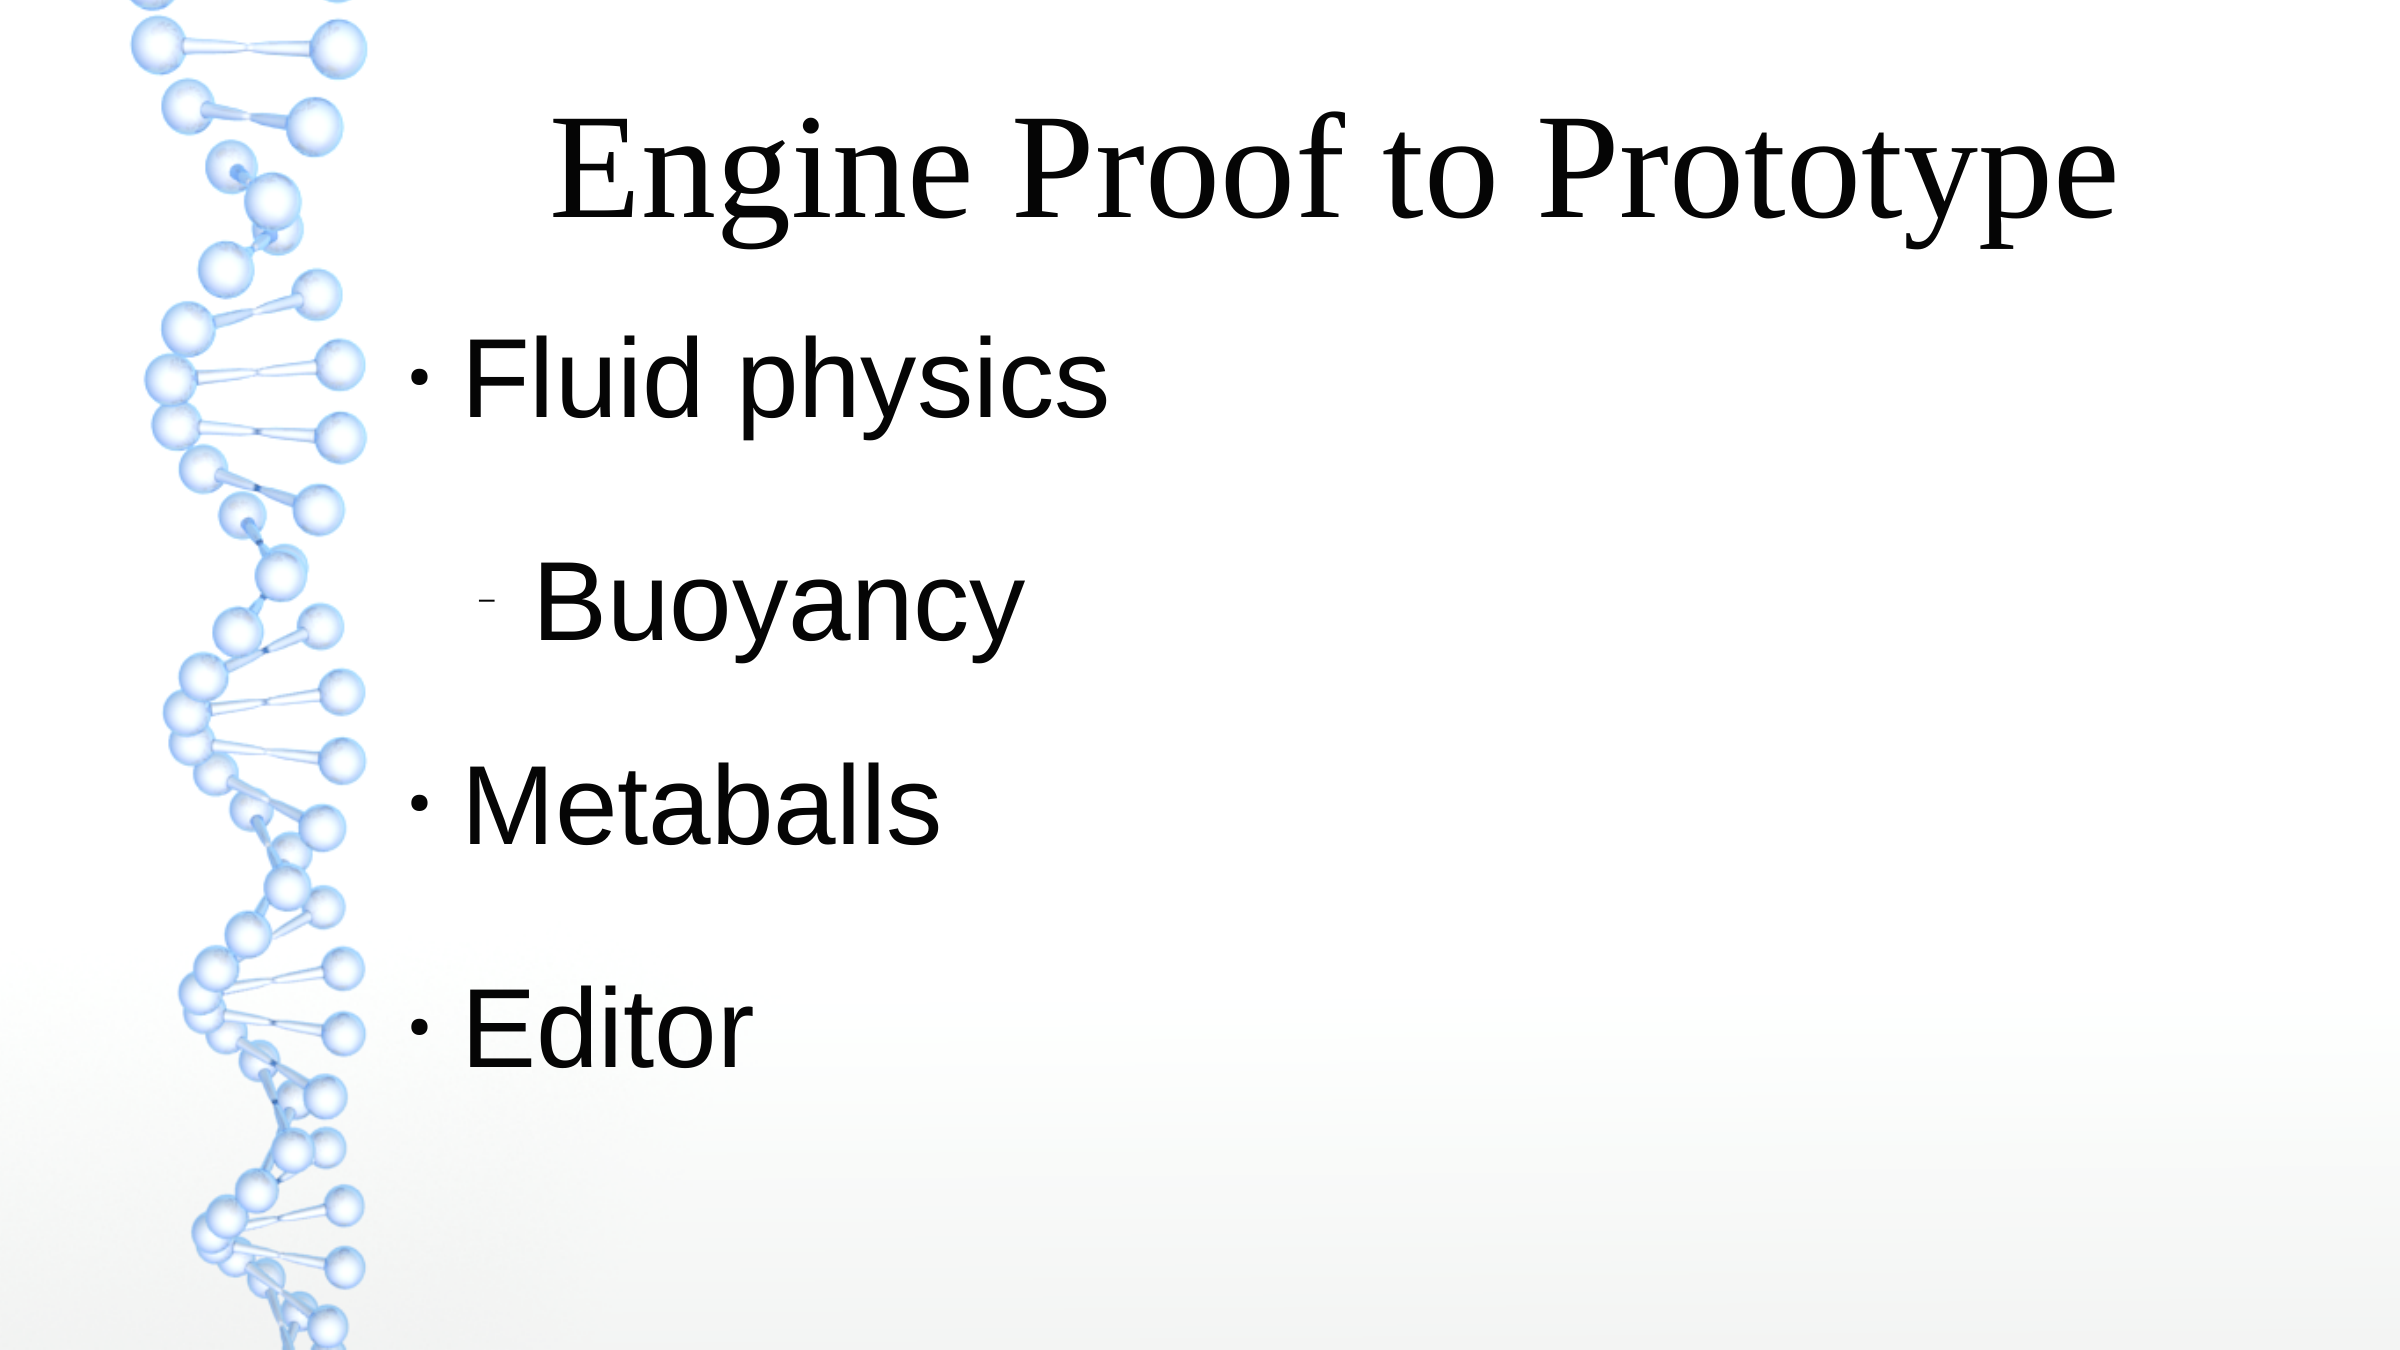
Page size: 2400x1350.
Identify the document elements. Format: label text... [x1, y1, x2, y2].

list Fluid physics Buoyancy Metaballs Editor [390, 315, 2232, 1099]
title Engine Proof to Prototype [390, 53, 2280, 280]
picture [0, 0, 2400, 1350]
